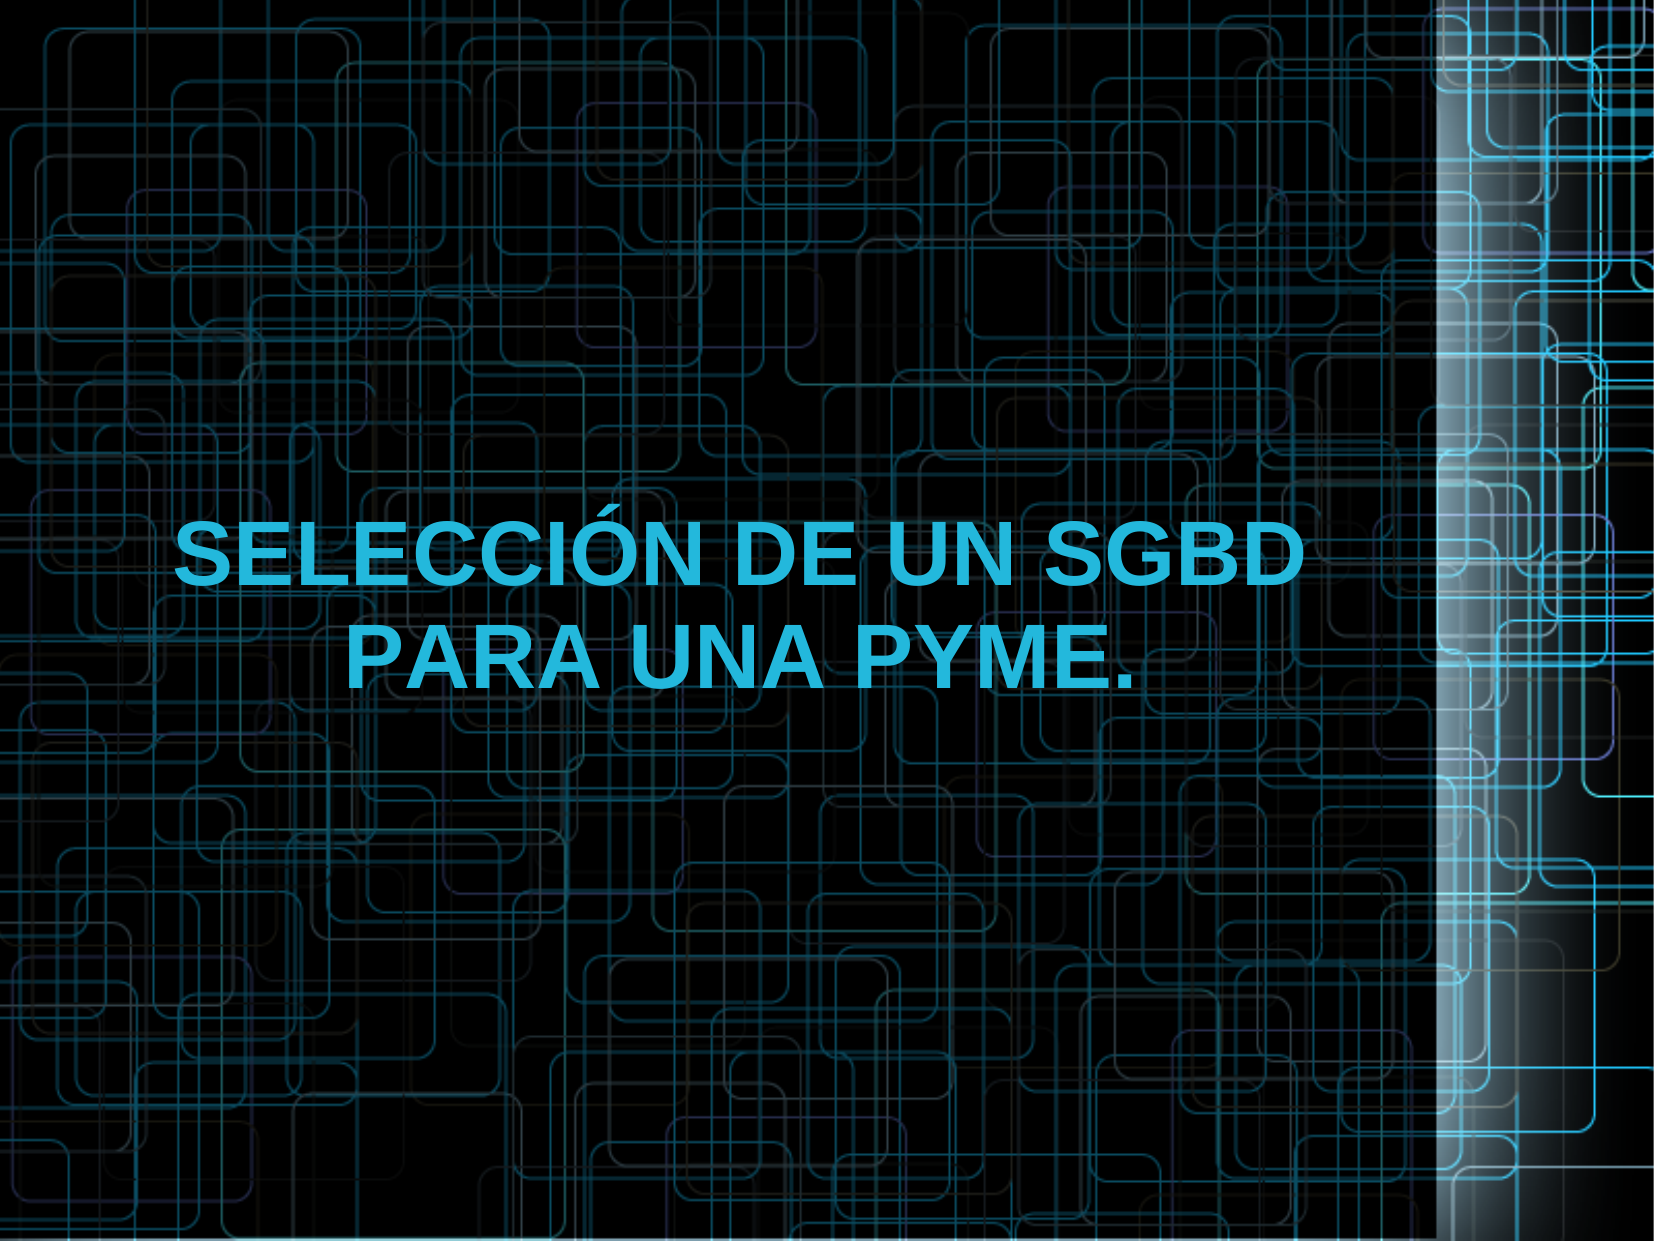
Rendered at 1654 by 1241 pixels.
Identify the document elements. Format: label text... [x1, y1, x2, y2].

title SELECCIÓN DE UN SGBD PARA UNA PYME. [88, 501, 1394, 709]
picture [0, 0, 1654, 1241]
